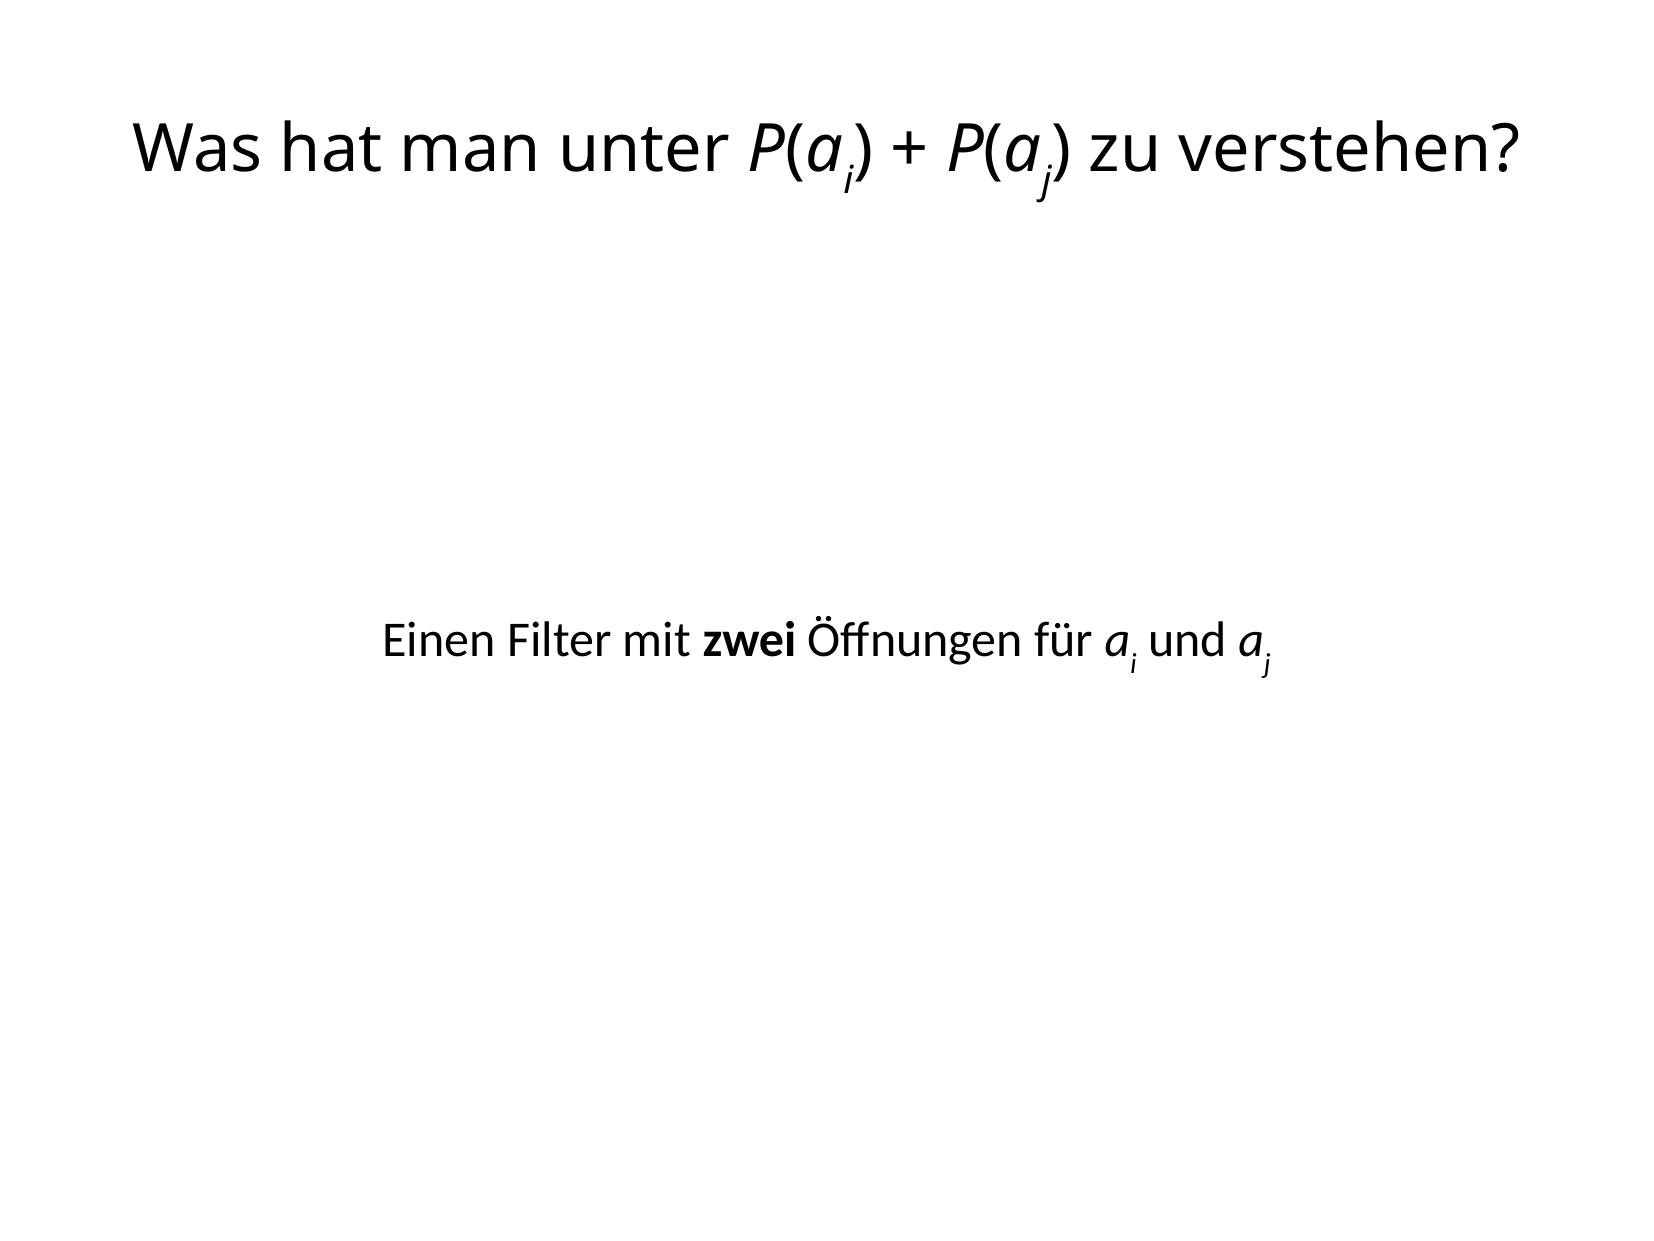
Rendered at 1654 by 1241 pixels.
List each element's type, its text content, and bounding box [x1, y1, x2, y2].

title Was hat man unter P(ai) + P(aj) zu verstehen? [82, 49, 1571, 257]
subtitle Einen Filter mit zwei Öffnungen für ai und aj [82, 290, 1571, 1010]
